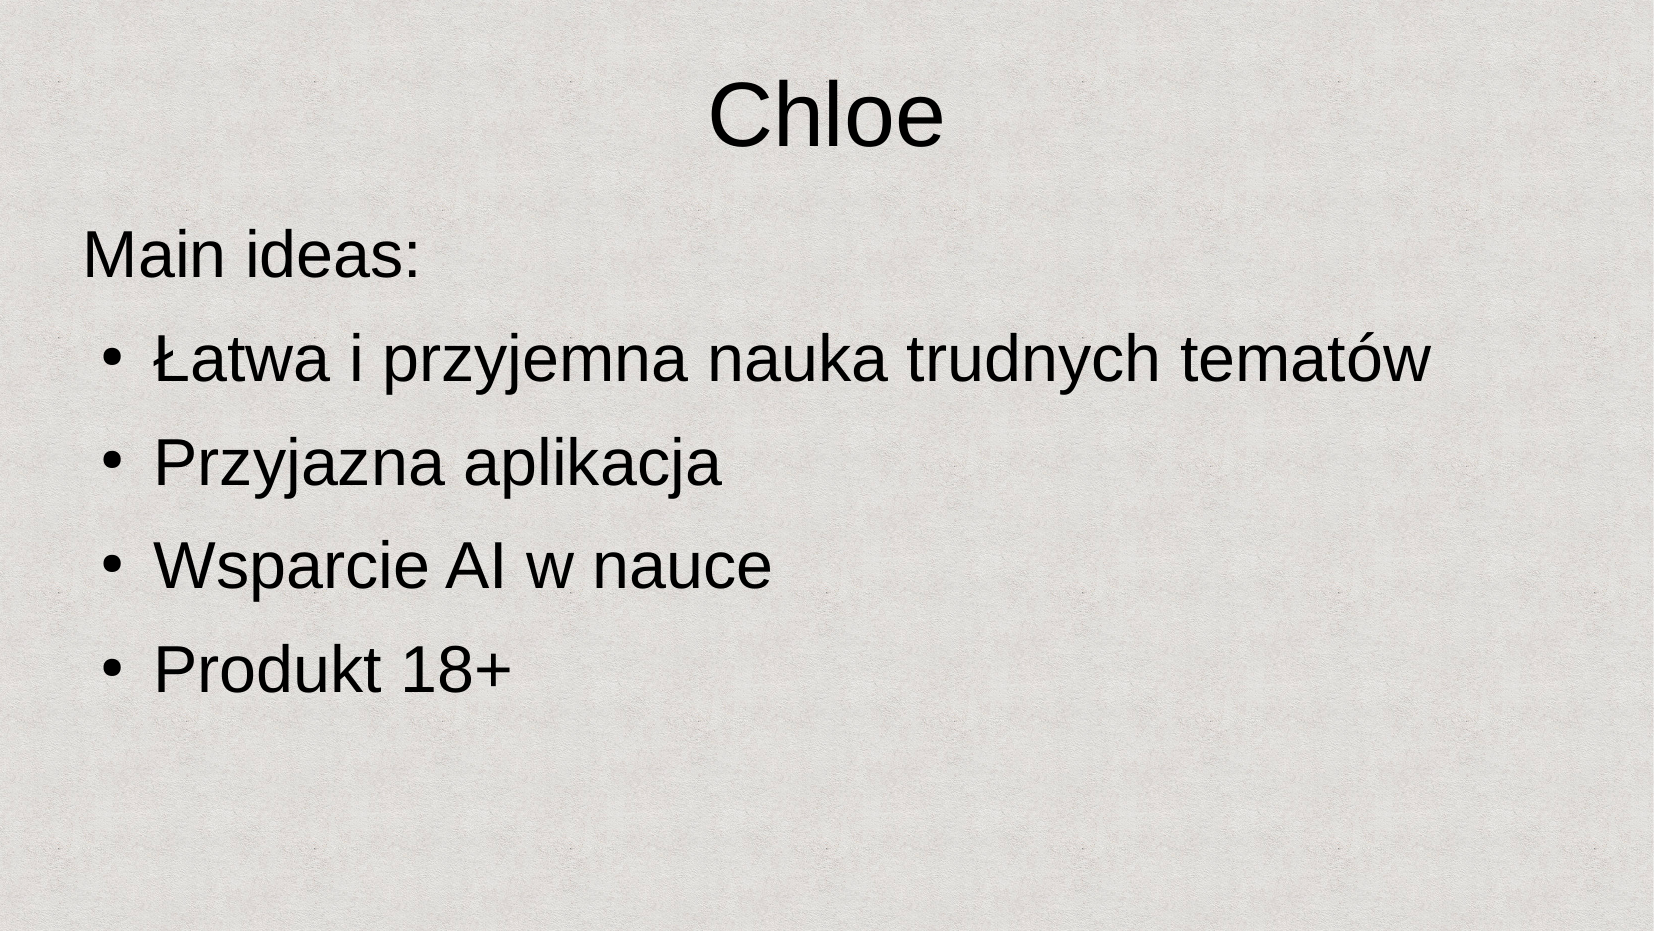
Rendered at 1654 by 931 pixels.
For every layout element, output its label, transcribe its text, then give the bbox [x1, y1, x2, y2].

picture [0, 0, 1654, 931]
title Chloe [82, 36, 1571, 193]
list Main ideas: Łatwa i przyjemna nauka trudnych tematów Przyjazna aplikacja Wsparcie AI w nauce Produkt 18+ [82, 217, 1571, 757]
